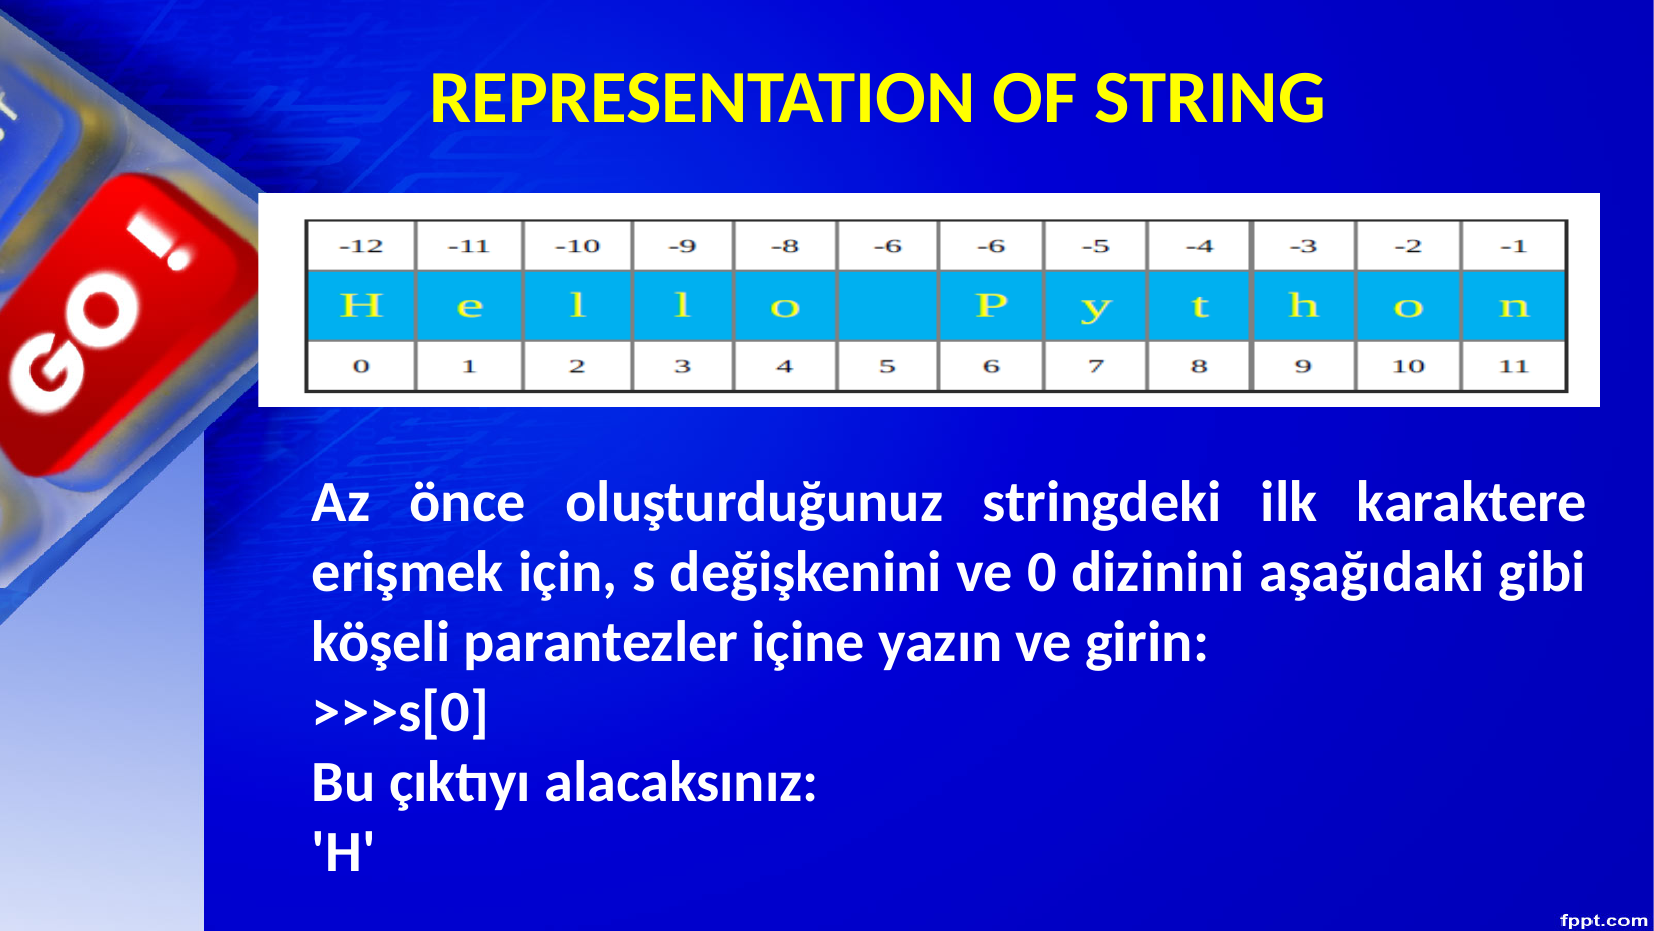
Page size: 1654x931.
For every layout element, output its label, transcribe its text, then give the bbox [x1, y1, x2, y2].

picture [0, 0, 1654, 931]
text_box Az önce oluşturduğunuz stringdeki ilk karaktere erişmek için, s değişkenini ve 0 dizinini aşağıdaki gibi köşeli parantezler içine yazın ve girin: >>>s[0] Bu çıktıyı alacaksınız: 'H' [297, 455, 1602, 891]
title REPRESENTATION OF STRING [129, 38, 1628, 146]
